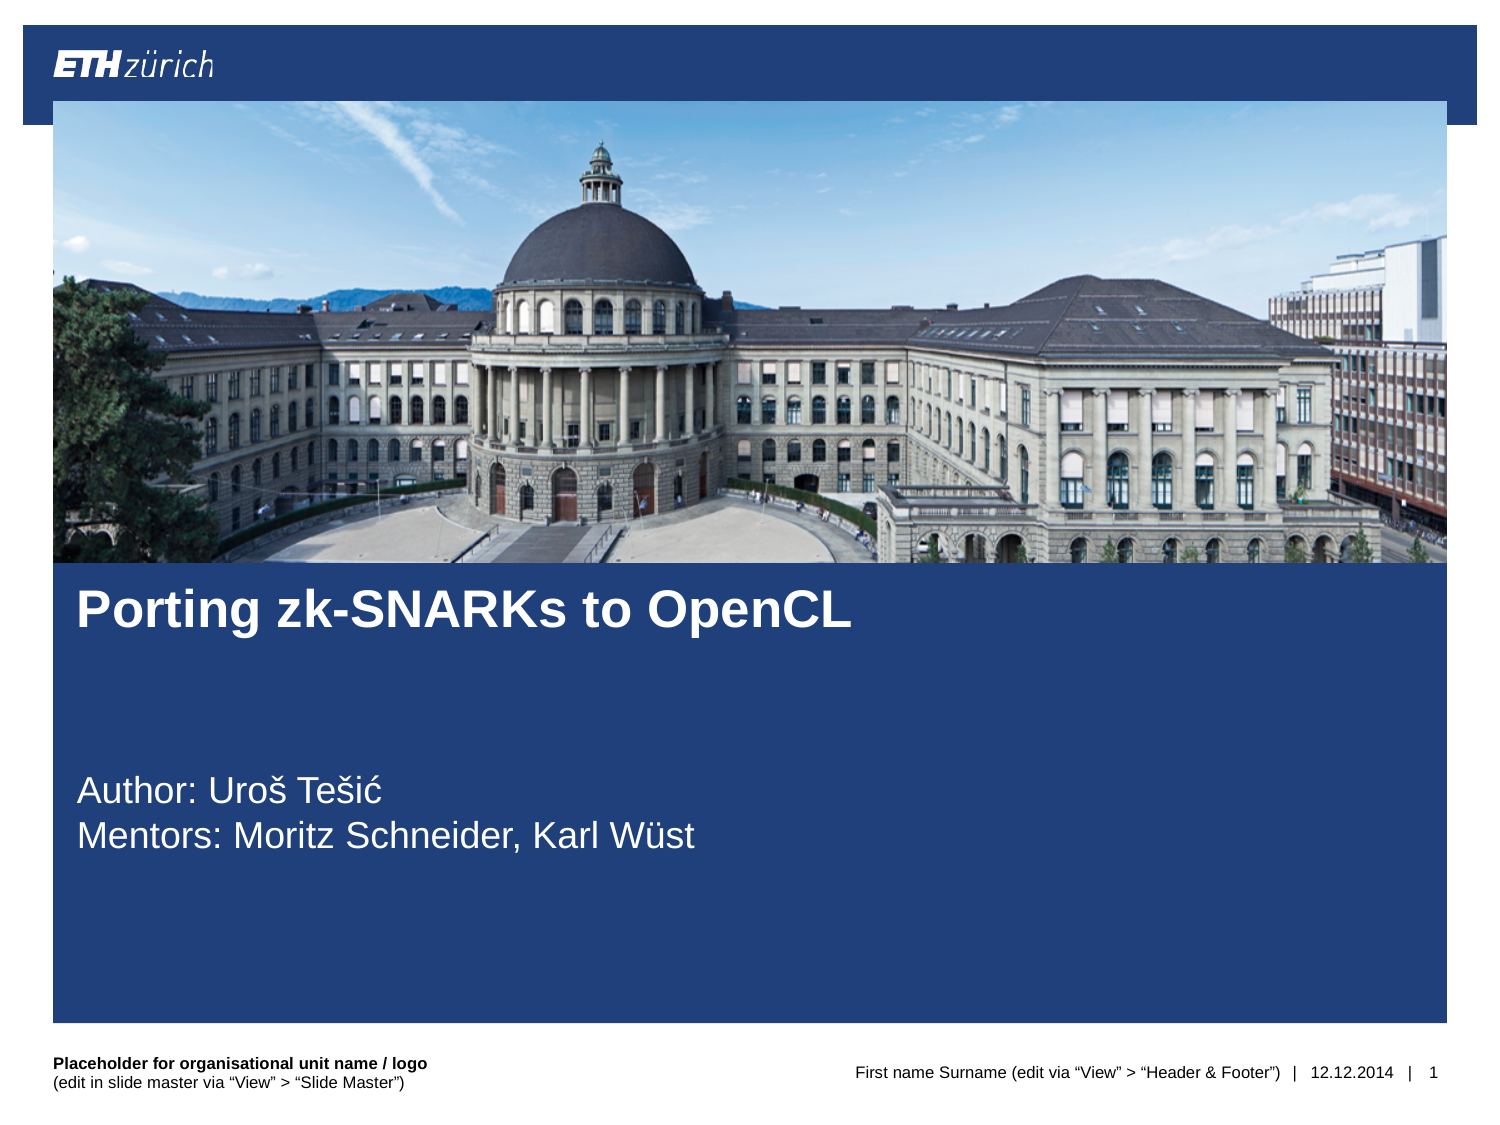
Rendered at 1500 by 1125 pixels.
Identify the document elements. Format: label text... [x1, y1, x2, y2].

picture [53, 101, 1447, 563]
title Porting zk-SNARKs to OpenCL [53, 563, 1447, 752]
text_box Author: Uroš Tešić Mentors: Moritz Schneider, Karl Wüst [53, 752, 1447, 1024]
